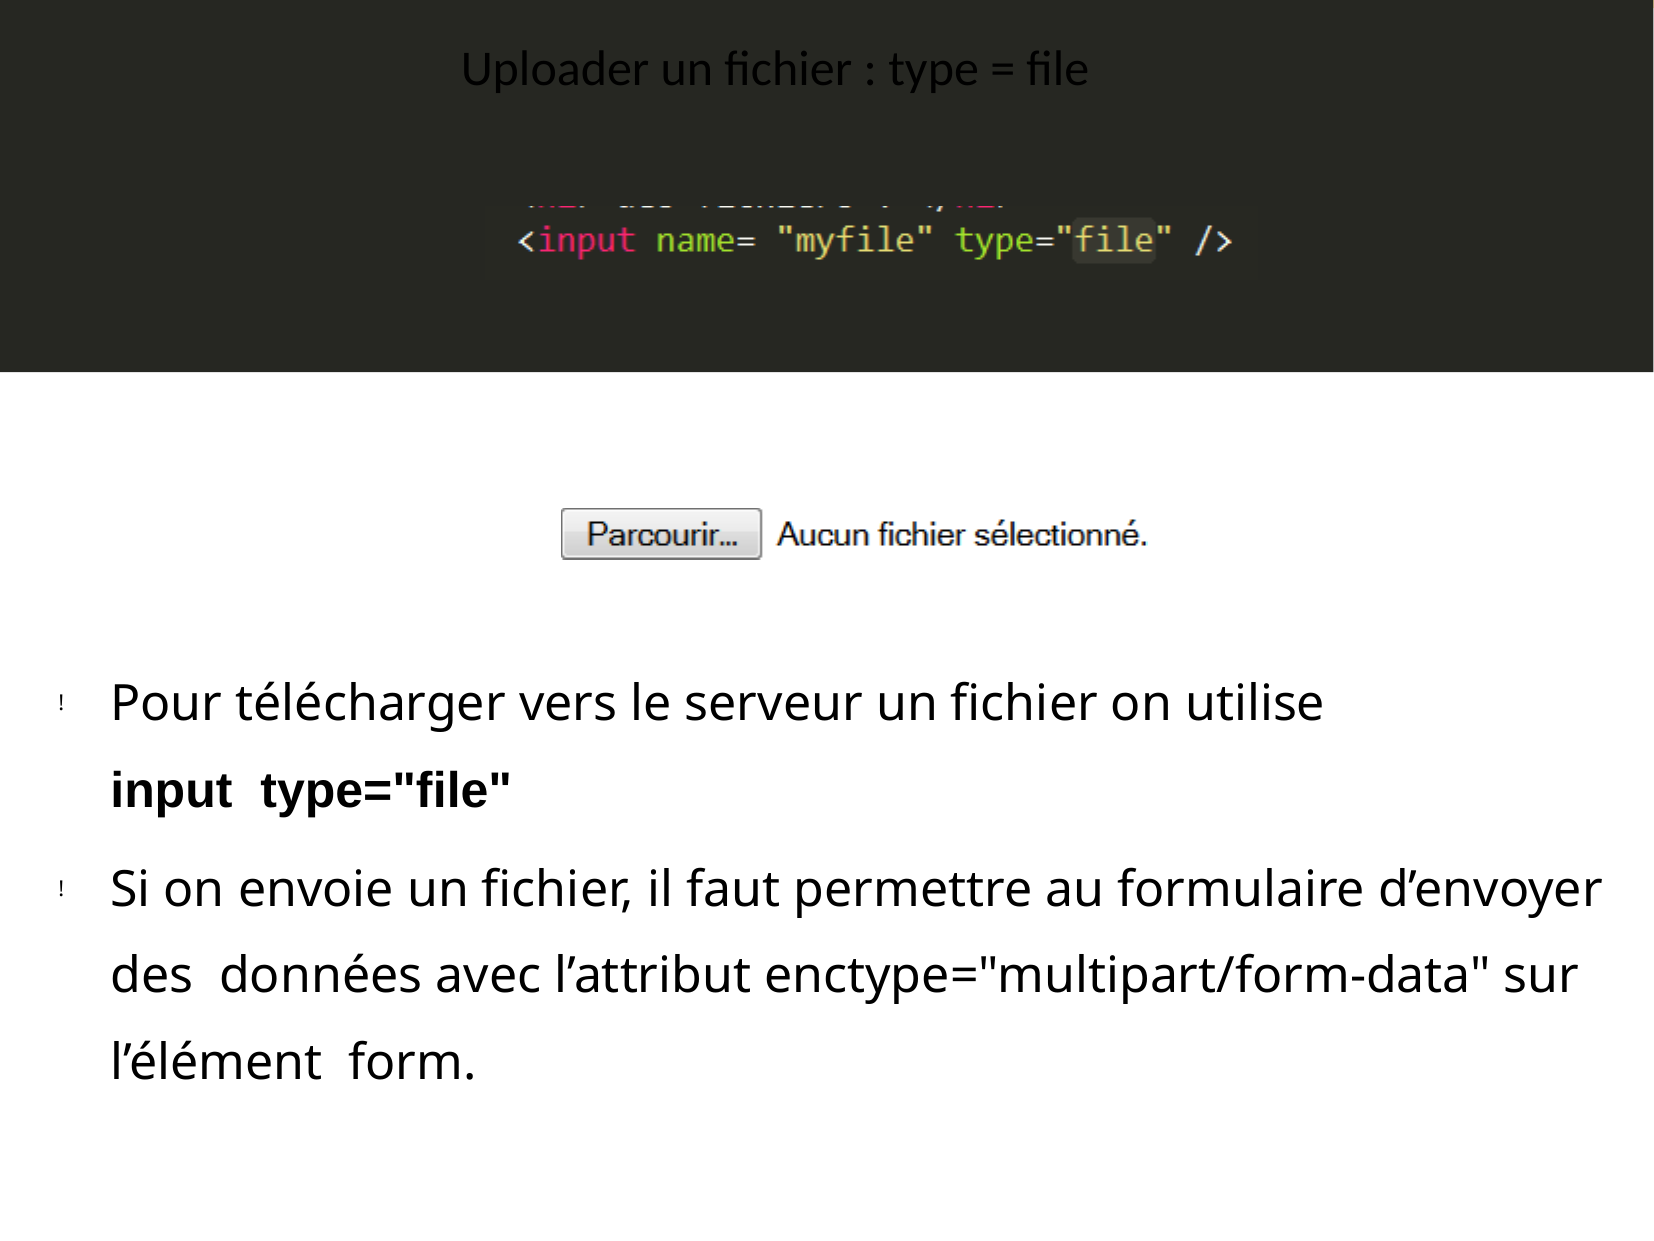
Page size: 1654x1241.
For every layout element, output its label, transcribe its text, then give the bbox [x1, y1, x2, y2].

text_box ! [56, 871, 74, 901]
picture [485, 206, 1258, 280]
text_box Si on envoie un fichier, il faut permettre au formulaire d’envoyer des données avec l’attribut enctype="multipart/form-data" sur l’élément form. [108, 826, 1609, 1090]
text_box [0, 0, 1654, 373]
text_box ! [56, 686, 74, 716]
title Uploader un fichier : type = file [458, 33, 1196, 243]
text_box Pour télécharger vers le serveur un fichier on utilise input type="file" [108, 641, 1390, 818]
picture [561, 508, 1148, 560]
